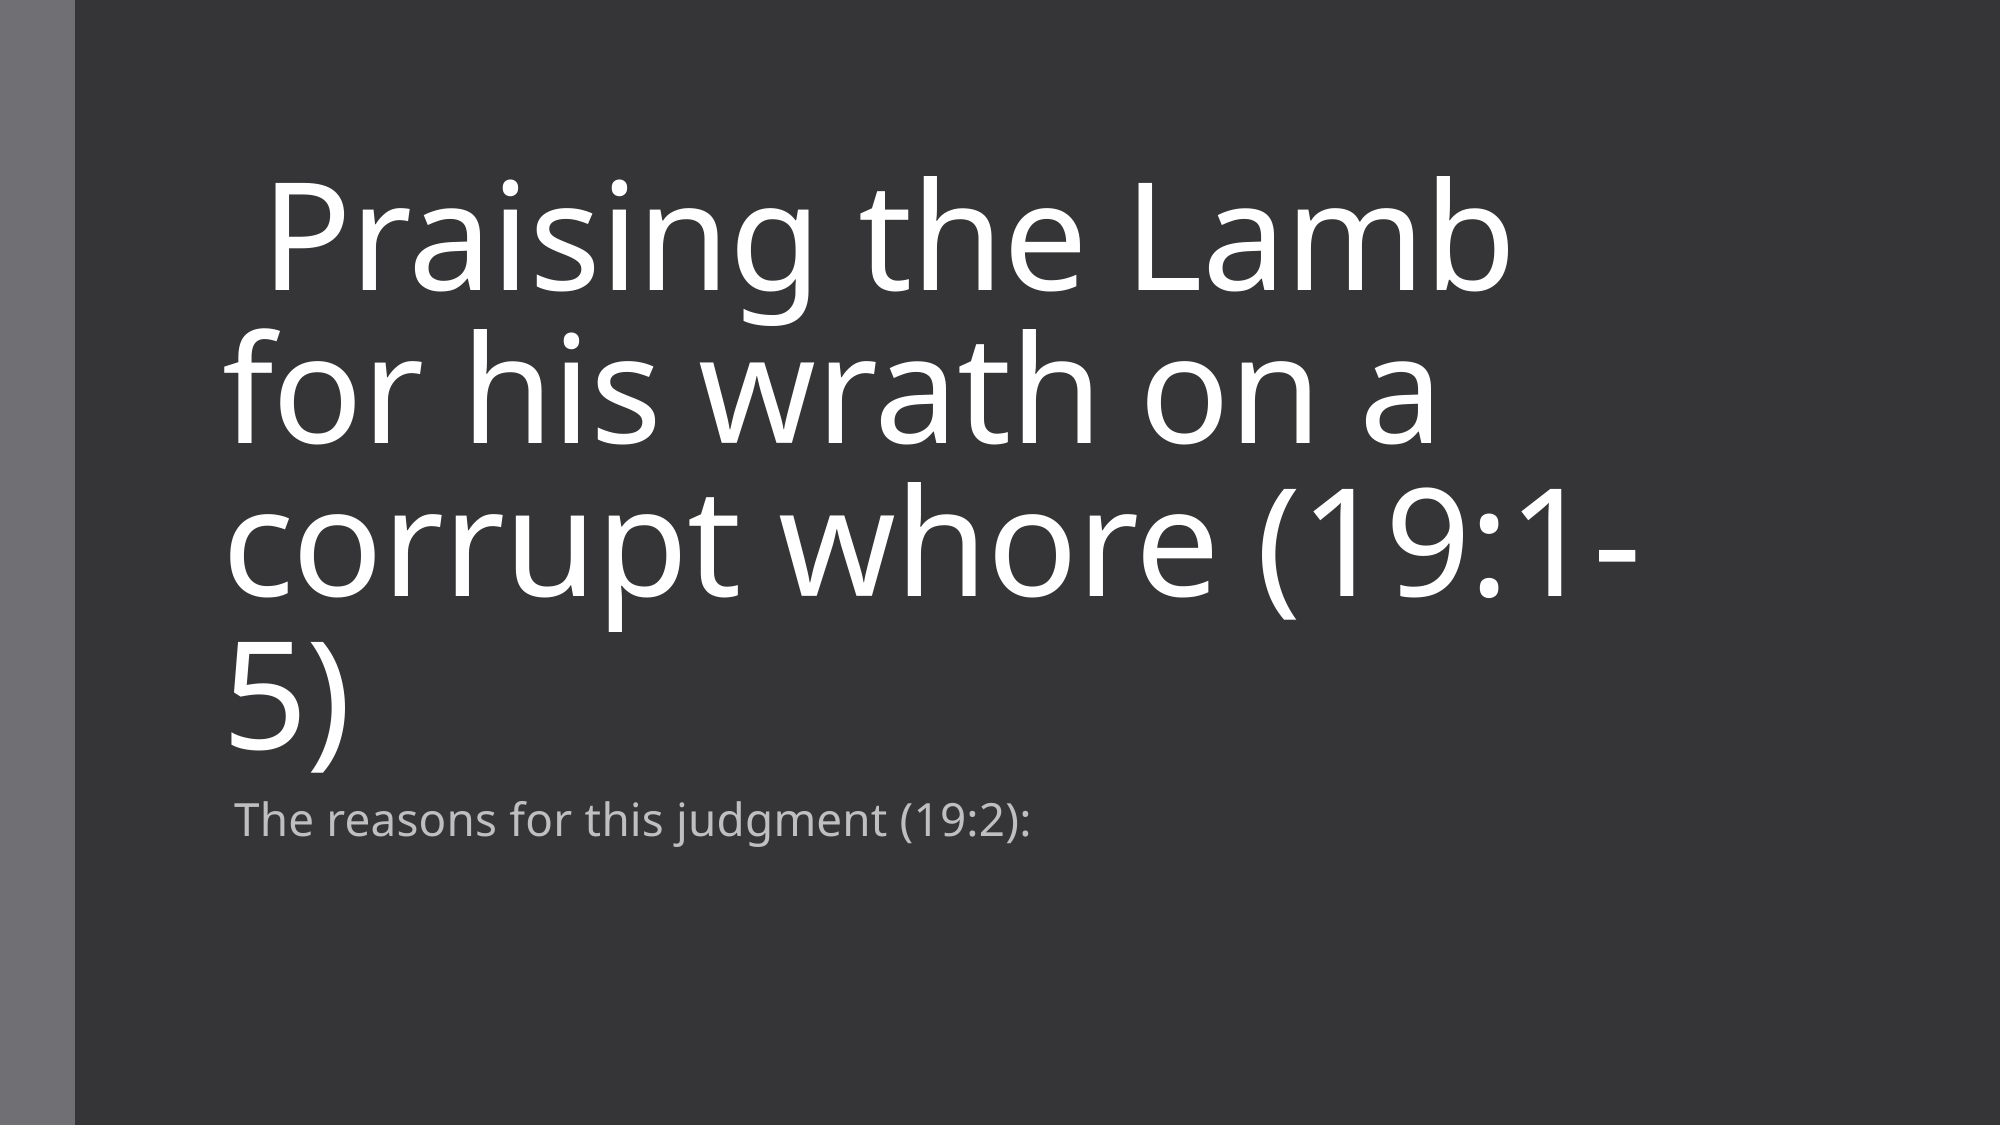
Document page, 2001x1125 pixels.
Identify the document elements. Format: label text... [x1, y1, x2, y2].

title Praising the Lamb for his wrath on a corrupt whore (19:1-5) [206, 124, 1752, 787]
subtitle The reasons for this judgment (19:2): [206, 787, 1752, 1066]
